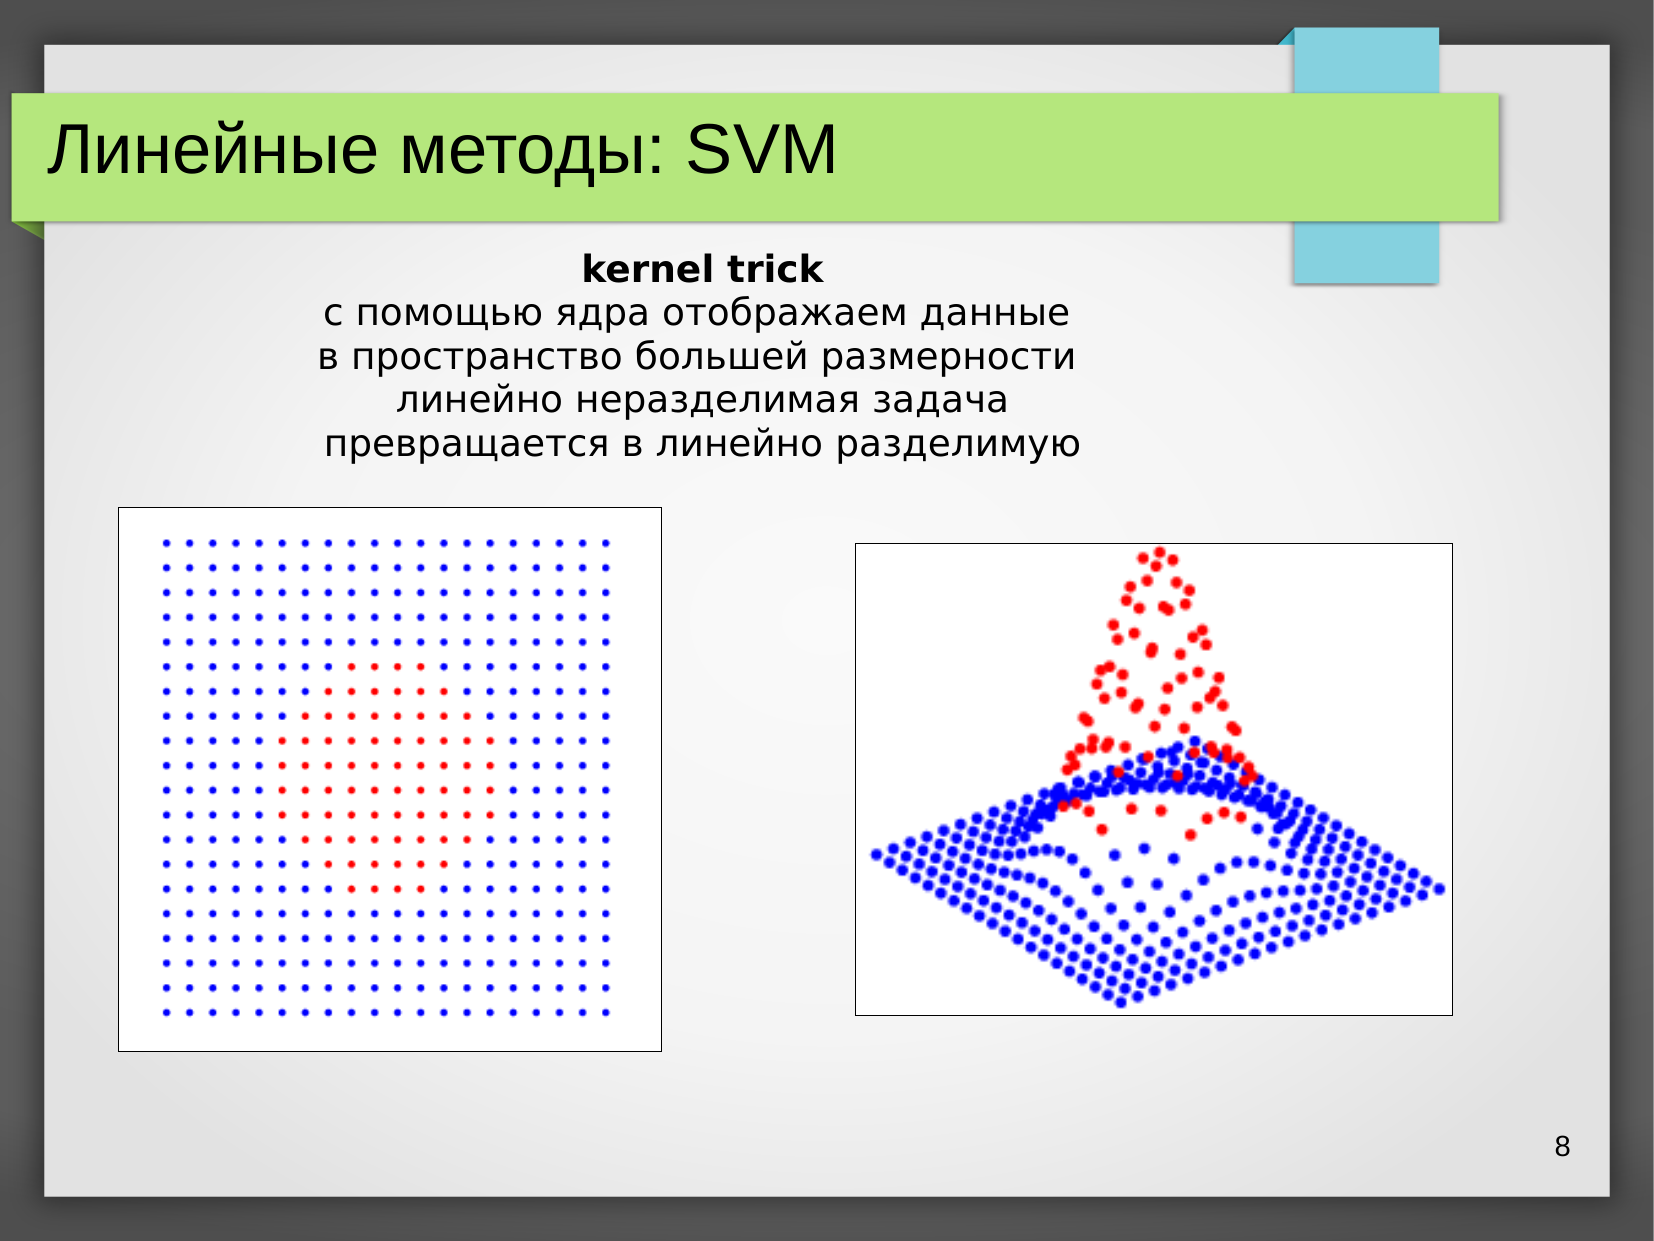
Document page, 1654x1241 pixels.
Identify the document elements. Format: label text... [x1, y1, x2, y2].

title Линейные методы: SVM [47, 109, 1501, 189]
text_box kernel trick с помощью ядра отображаем данные в пространство большей размерности линейно неразделимая задача превращается в линейно разделимую [177, 240, 1229, 473]
picture [0, 0, 1654, 1241]
